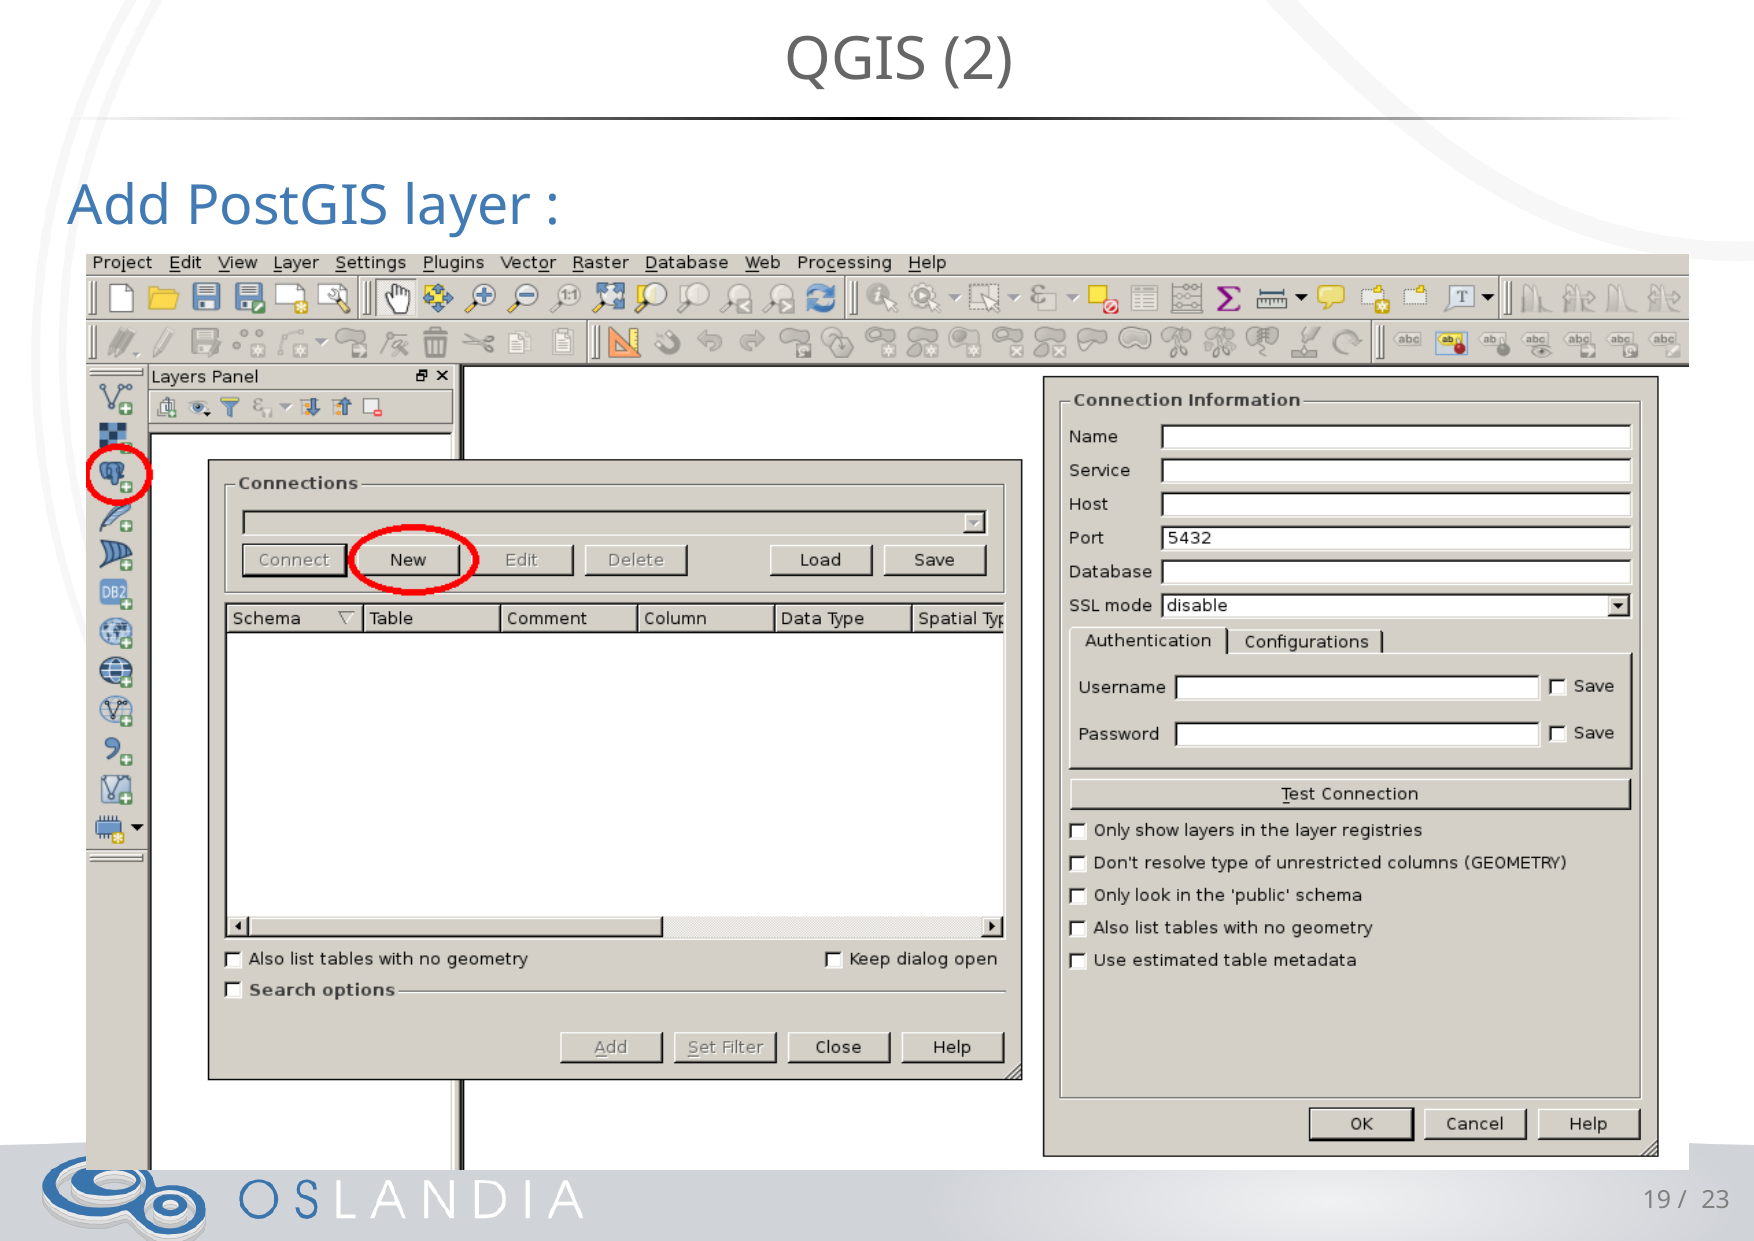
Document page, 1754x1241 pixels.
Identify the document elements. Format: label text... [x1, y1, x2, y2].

picture [0, 0, 1754, 1241]
title QGIS (2) [31, 14, 1754, 98]
list Add PostGIS layer : [37, 165, 1710, 249]
